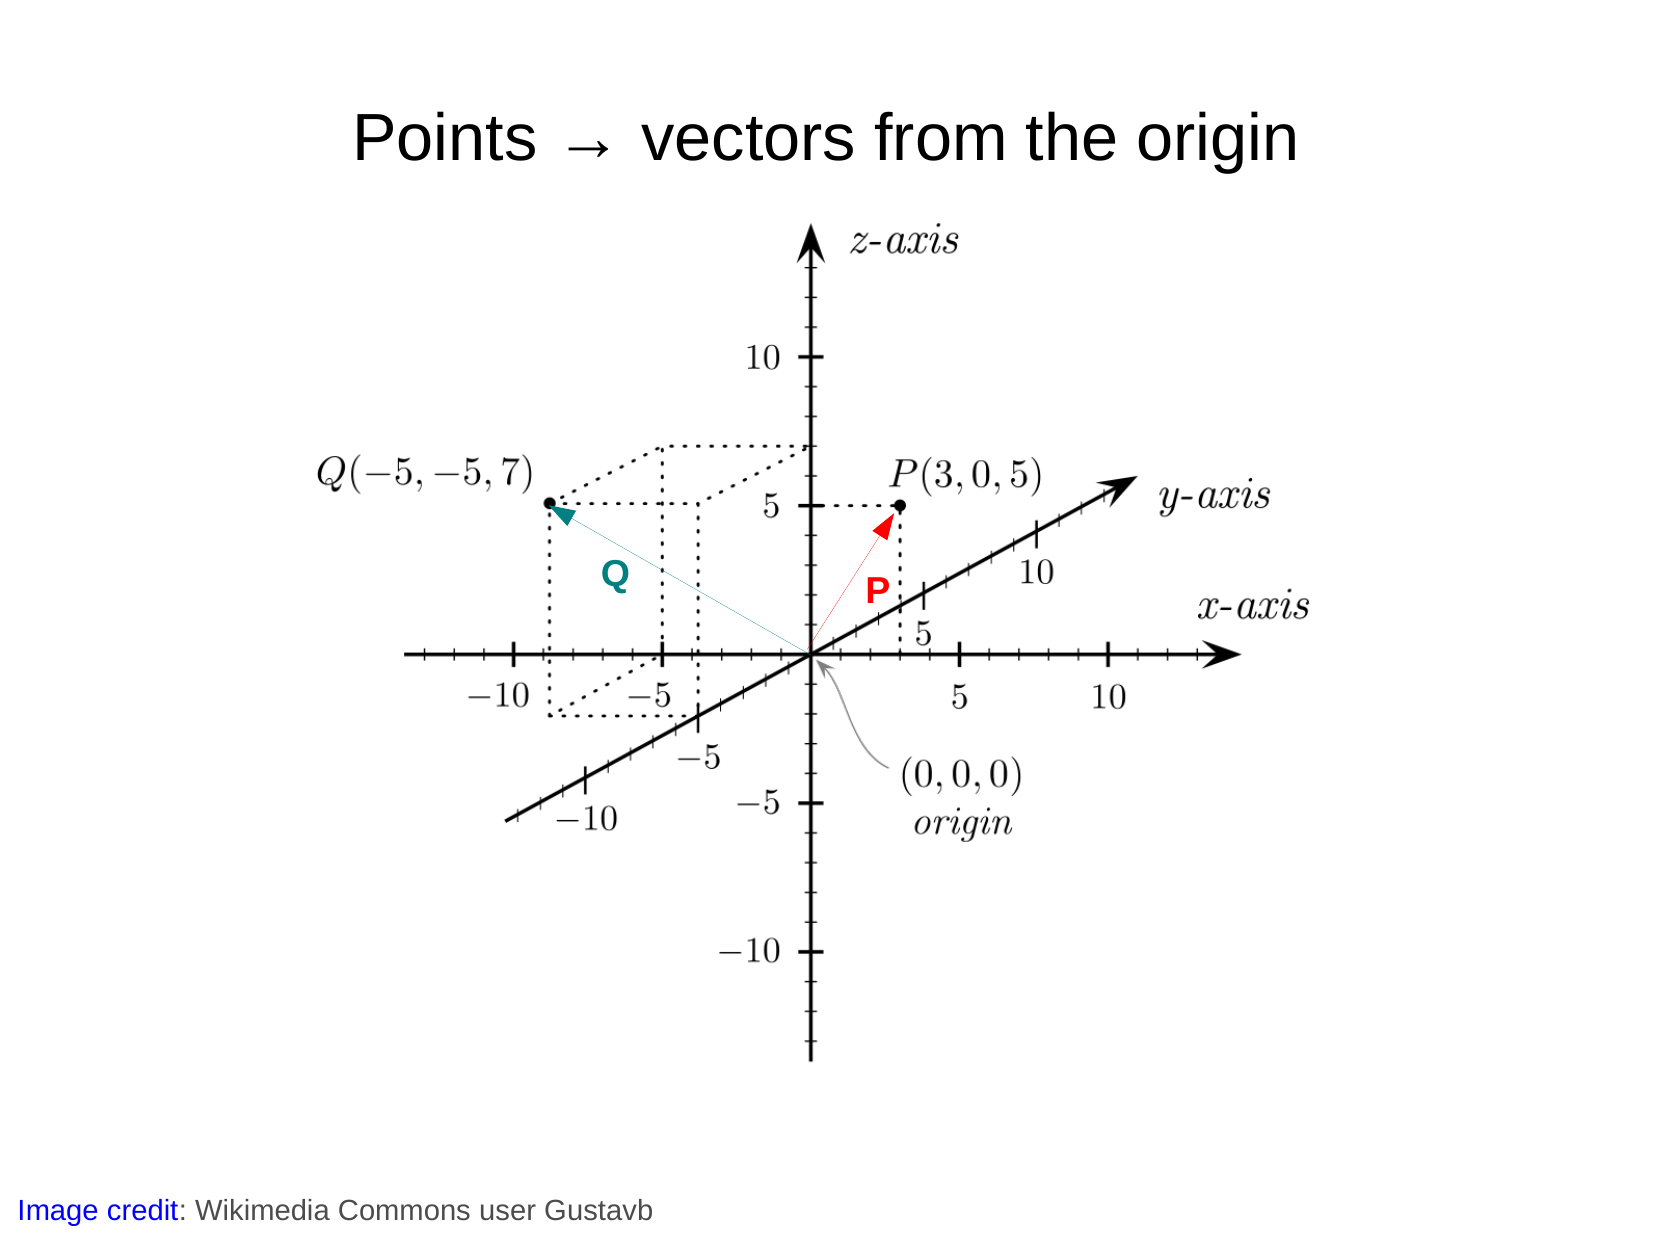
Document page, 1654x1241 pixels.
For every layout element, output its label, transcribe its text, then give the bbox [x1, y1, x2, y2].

text_box Image credit: Wikimedia Commons user Gustavb [2, 1186, 1163, 1234]
text_box P [850, 562, 906, 620]
text_box Q [586, 544, 646, 602]
subtitle Points → vectors from the origin [82, 49, 1571, 226]
picture [293, 188, 1332, 1111]
